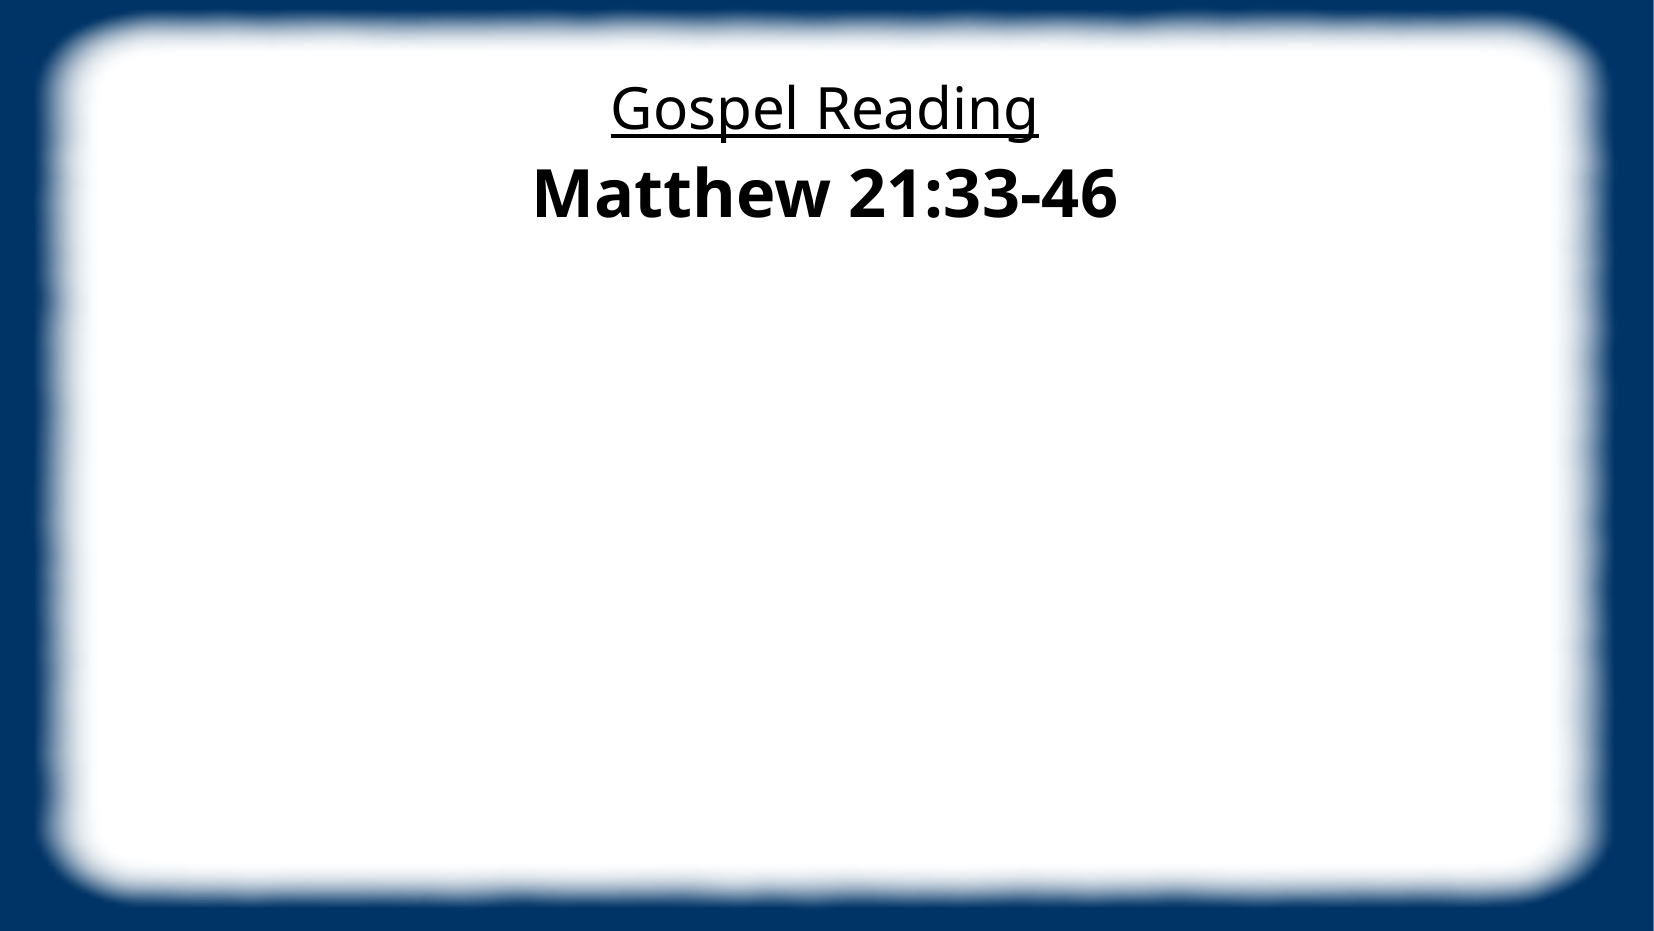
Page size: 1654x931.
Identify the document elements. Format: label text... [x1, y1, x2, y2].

picture [0, 0, 1654, 931]
text_box Gospel Reading Matthew 21:33-46 [90, 60, 1561, 241]
